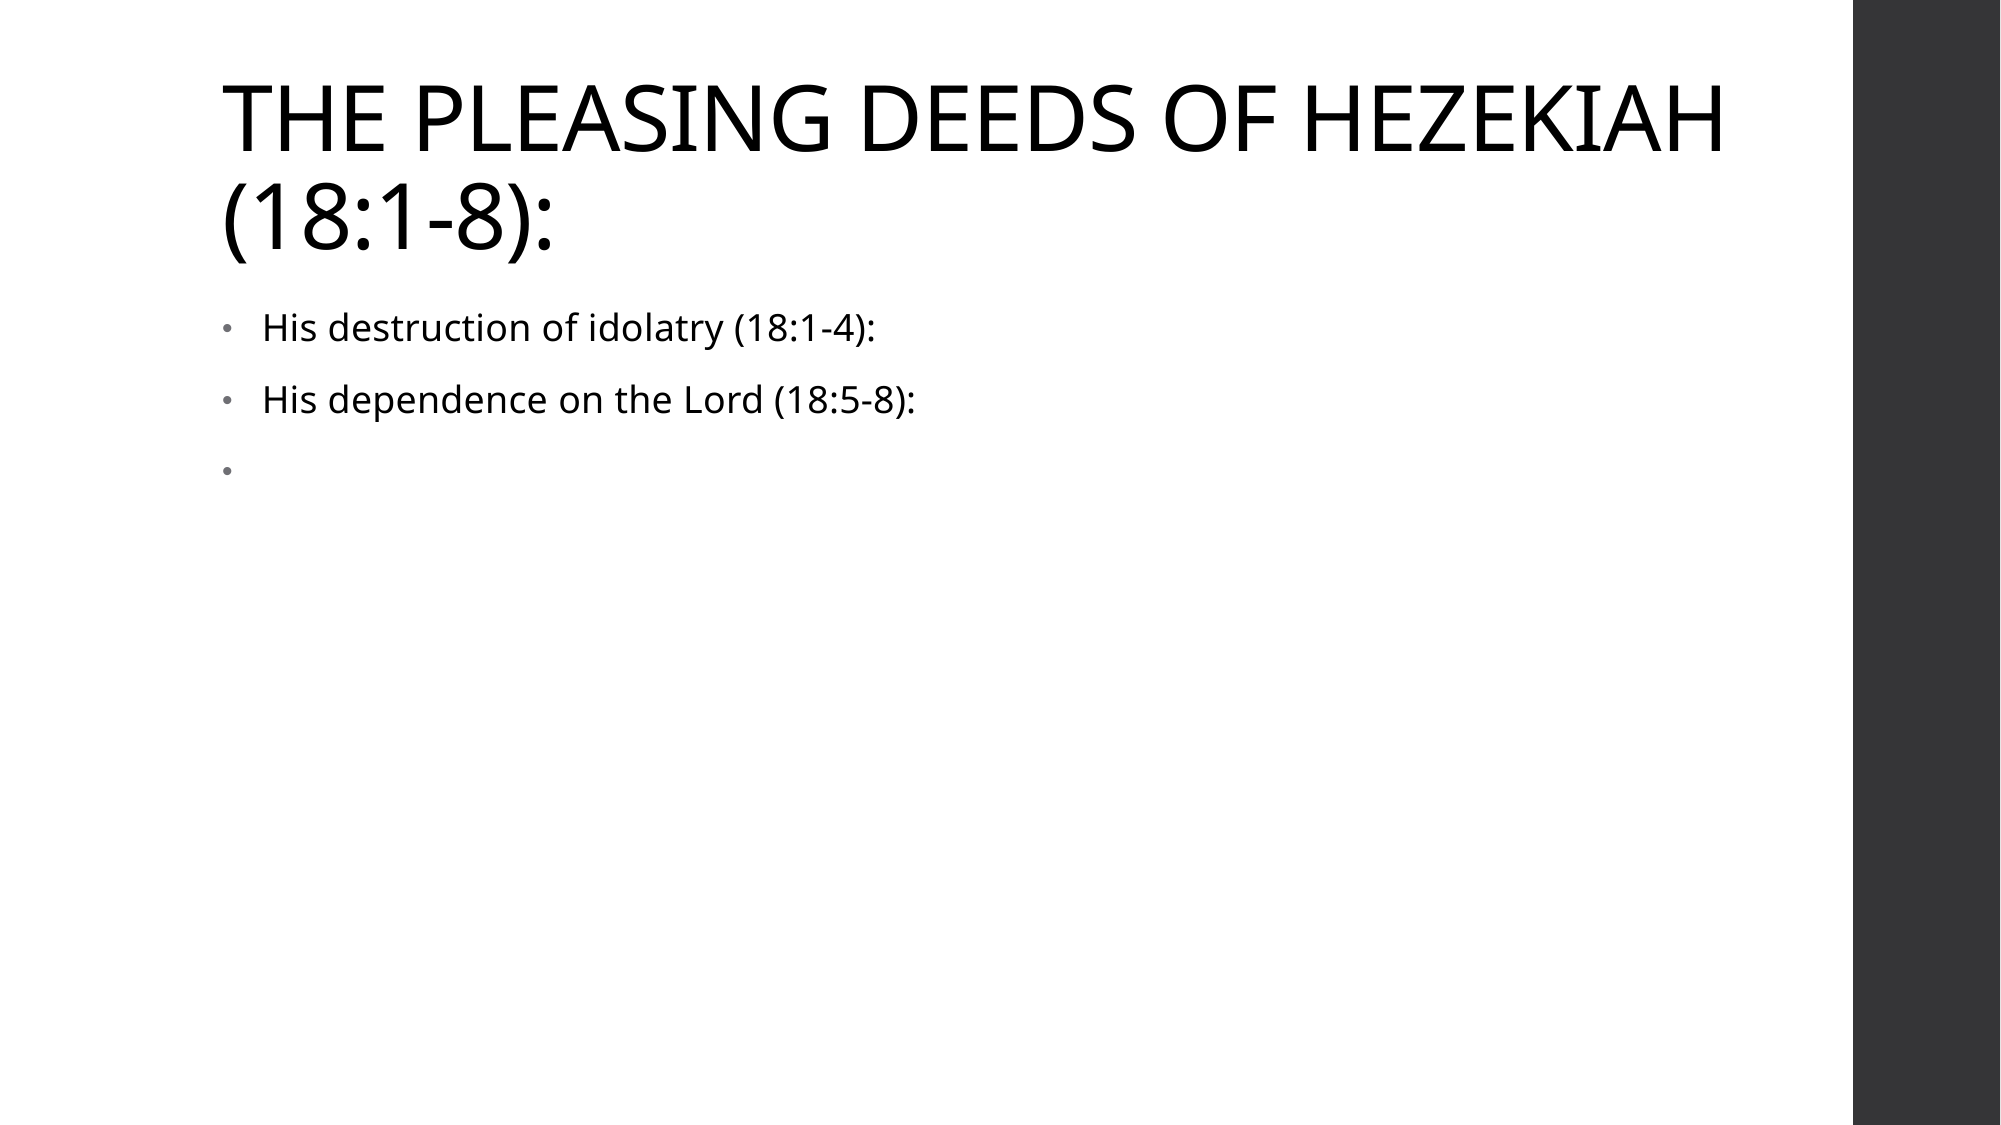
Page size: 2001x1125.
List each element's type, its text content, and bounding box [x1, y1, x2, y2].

title THE PLEASING DEEDS OF HEZEKIAH (18:1-8): [206, 60, 1797, 278]
list His destruction of idolatry (18:1-4): His dependence on the Lord (18:5-8): [206, 299, 1617, 1014]
